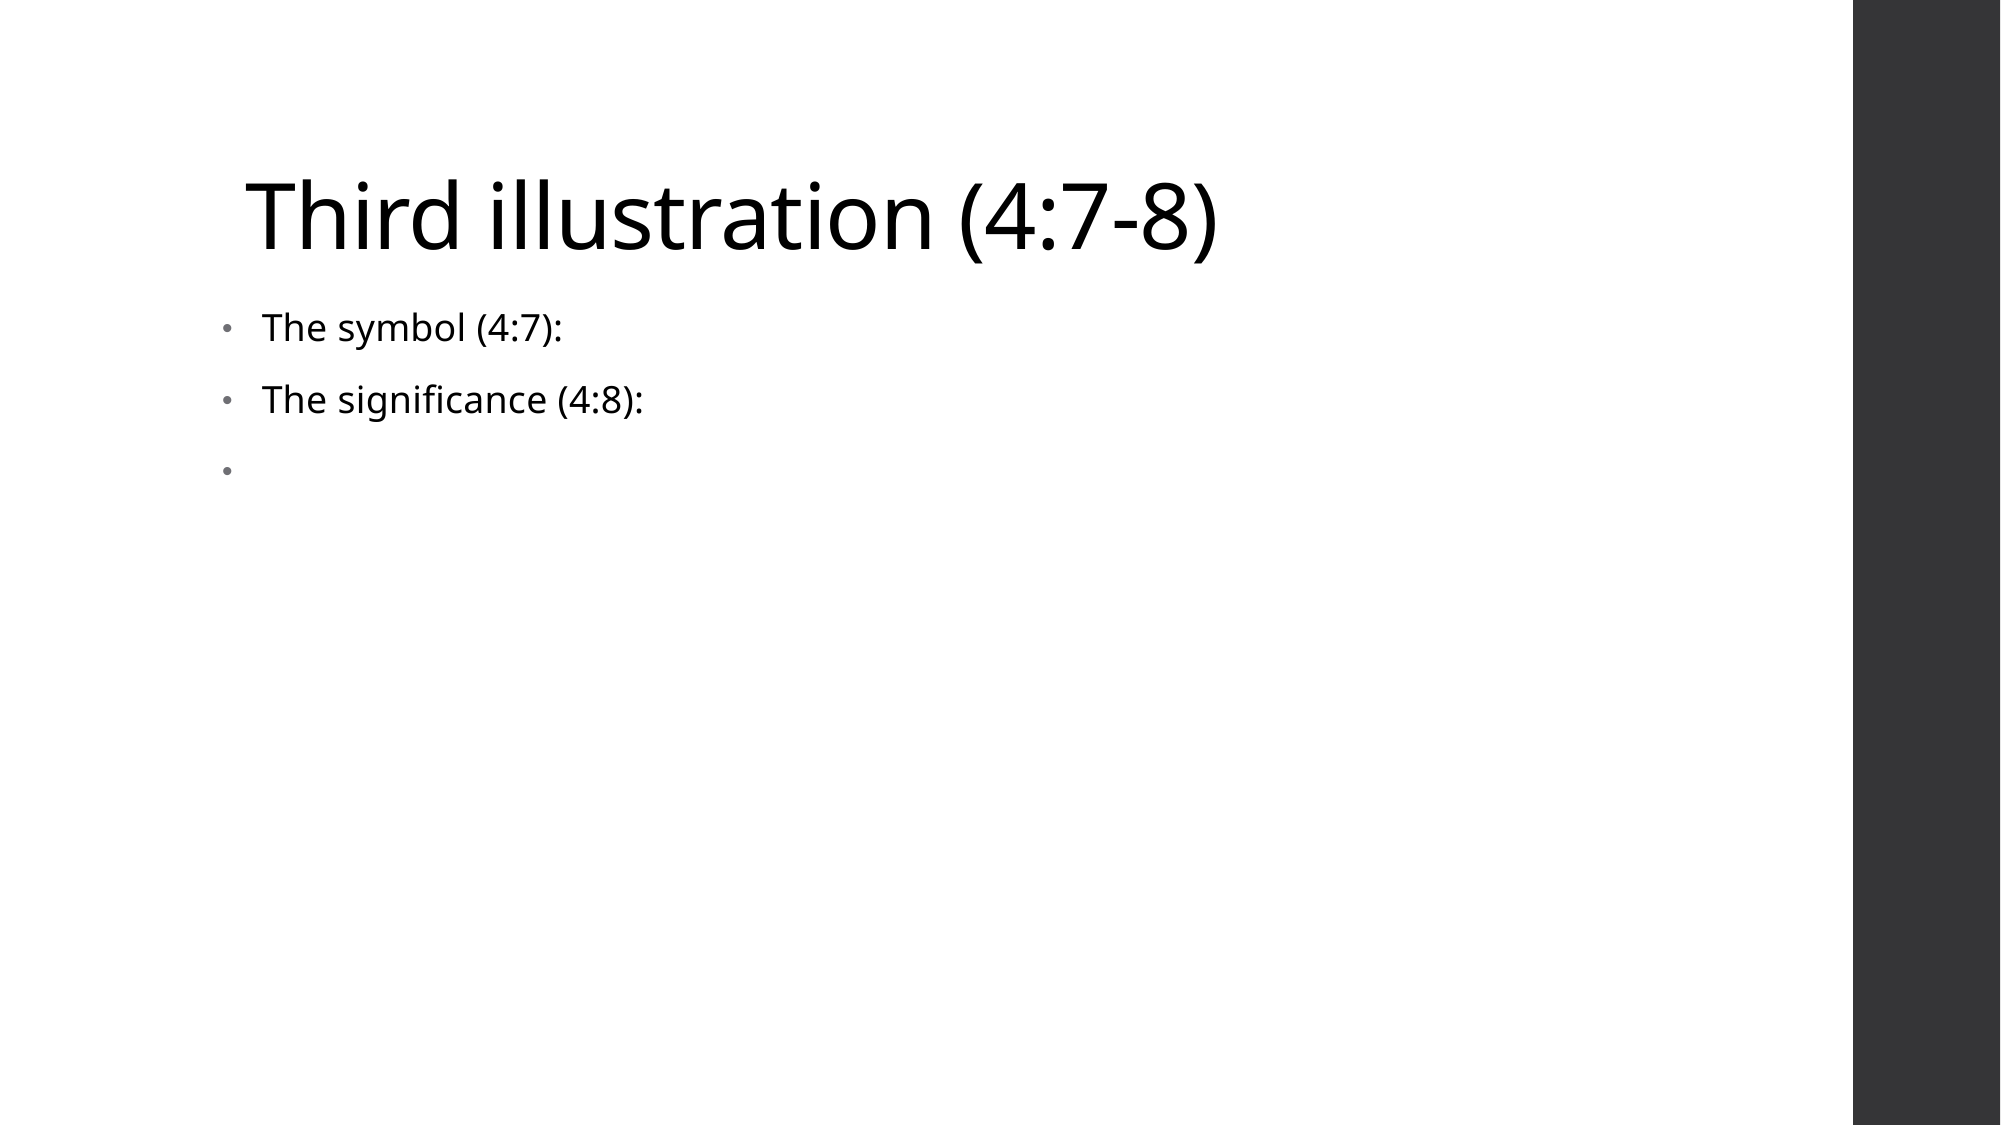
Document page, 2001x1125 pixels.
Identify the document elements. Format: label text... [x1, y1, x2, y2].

title Third illustration (4:7-8) [206, 60, 1797, 278]
list The symbol (4:7): The significance (4:8): [206, 299, 1617, 1014]
